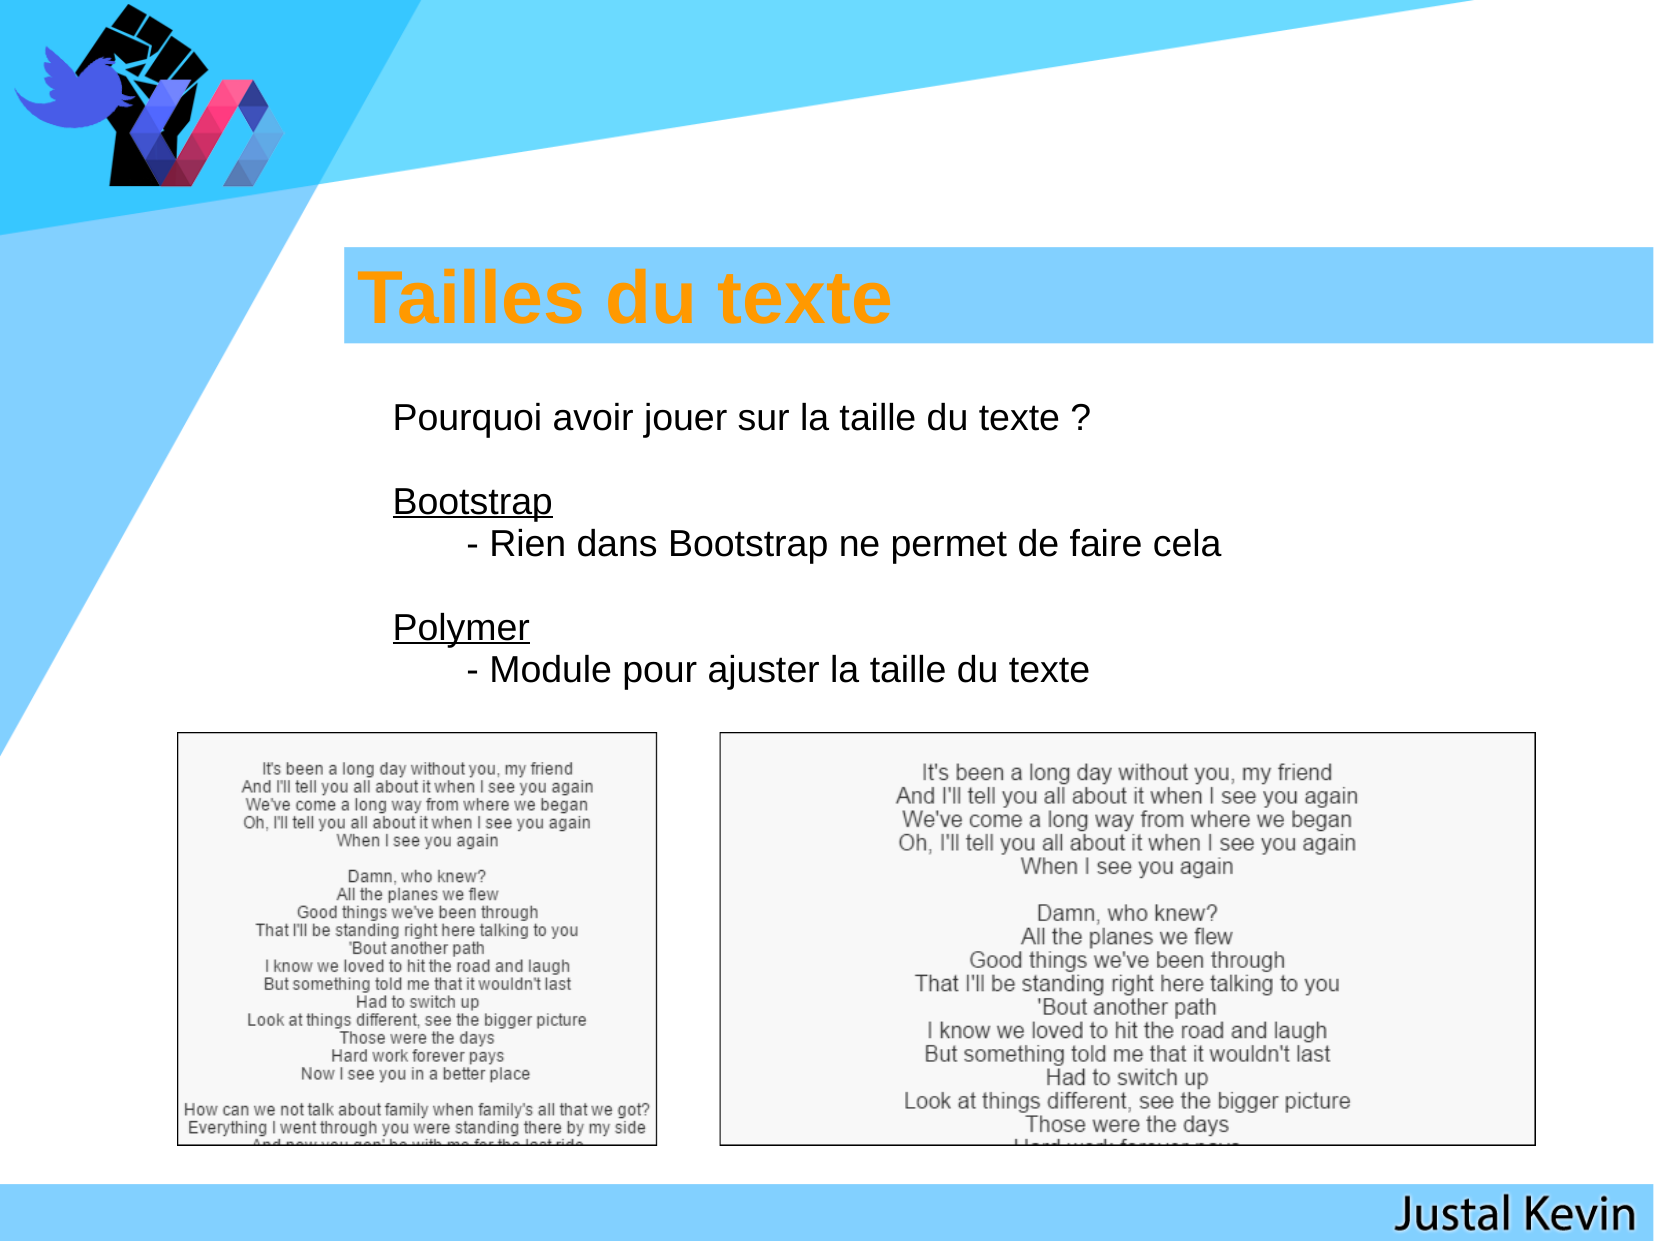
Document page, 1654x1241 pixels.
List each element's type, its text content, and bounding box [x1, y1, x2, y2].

text_box Tailles du texte [342, 248, 1654, 347]
picture [0, 0, 1654, 1241]
text_box Pourquoi avoir jouer sur la taille du texte ? Bootstrap - Rien dans Bootstrap ne permet de faire cela Polymer - Module pour ajuster la taille du texte [377, 346, 1619, 699]
